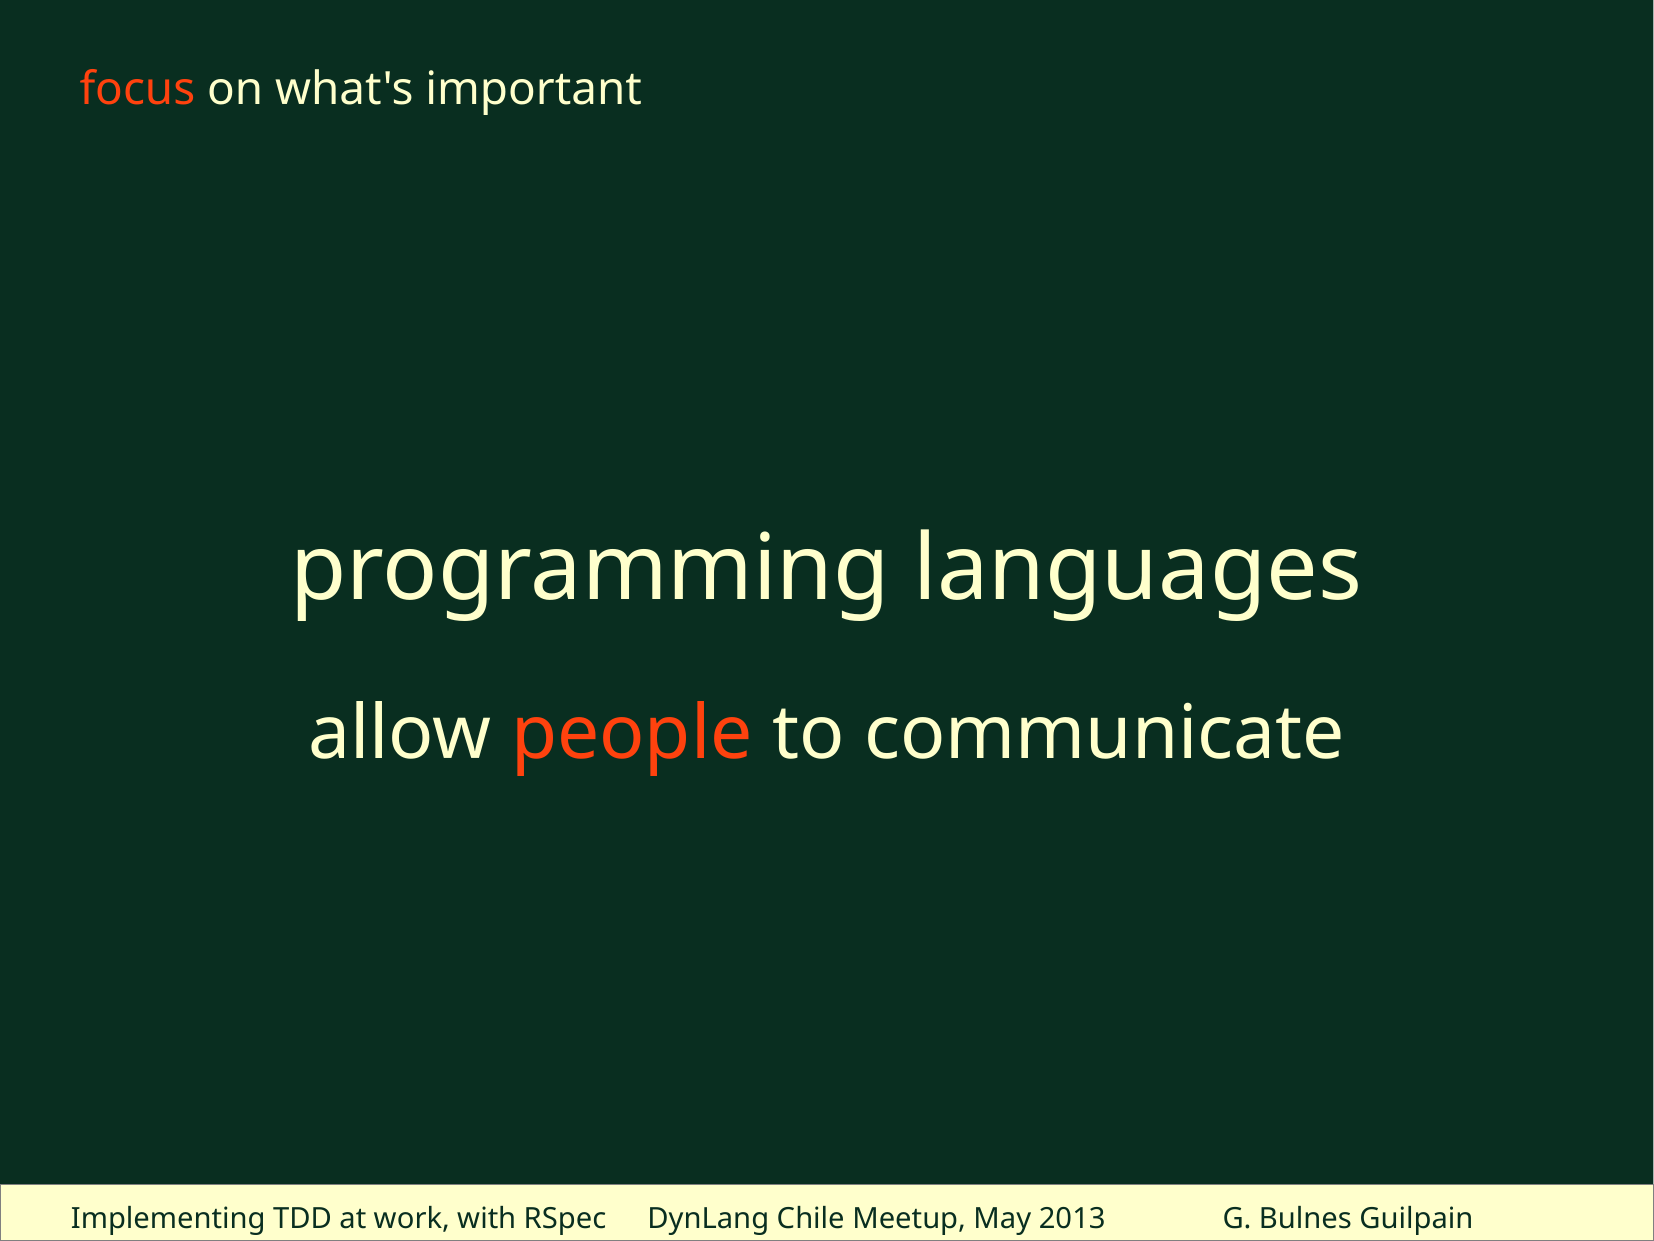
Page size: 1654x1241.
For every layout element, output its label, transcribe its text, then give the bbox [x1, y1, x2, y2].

subtitle programming languages allow people to communicate [82, 49, 1571, 1171]
text_box focus on what's important [64, 48, 533, 115]
text_box G. Bulnes Guilpain [1207, 1190, 1435, 1239]
text_box Implementing TDD at work, with RSpec [56, 1190, 506, 1239]
text_box [0, 1184, 1654, 1241]
text_box DynLang Chile Meetup, May 2013 [632, 1190, 1021, 1239]
